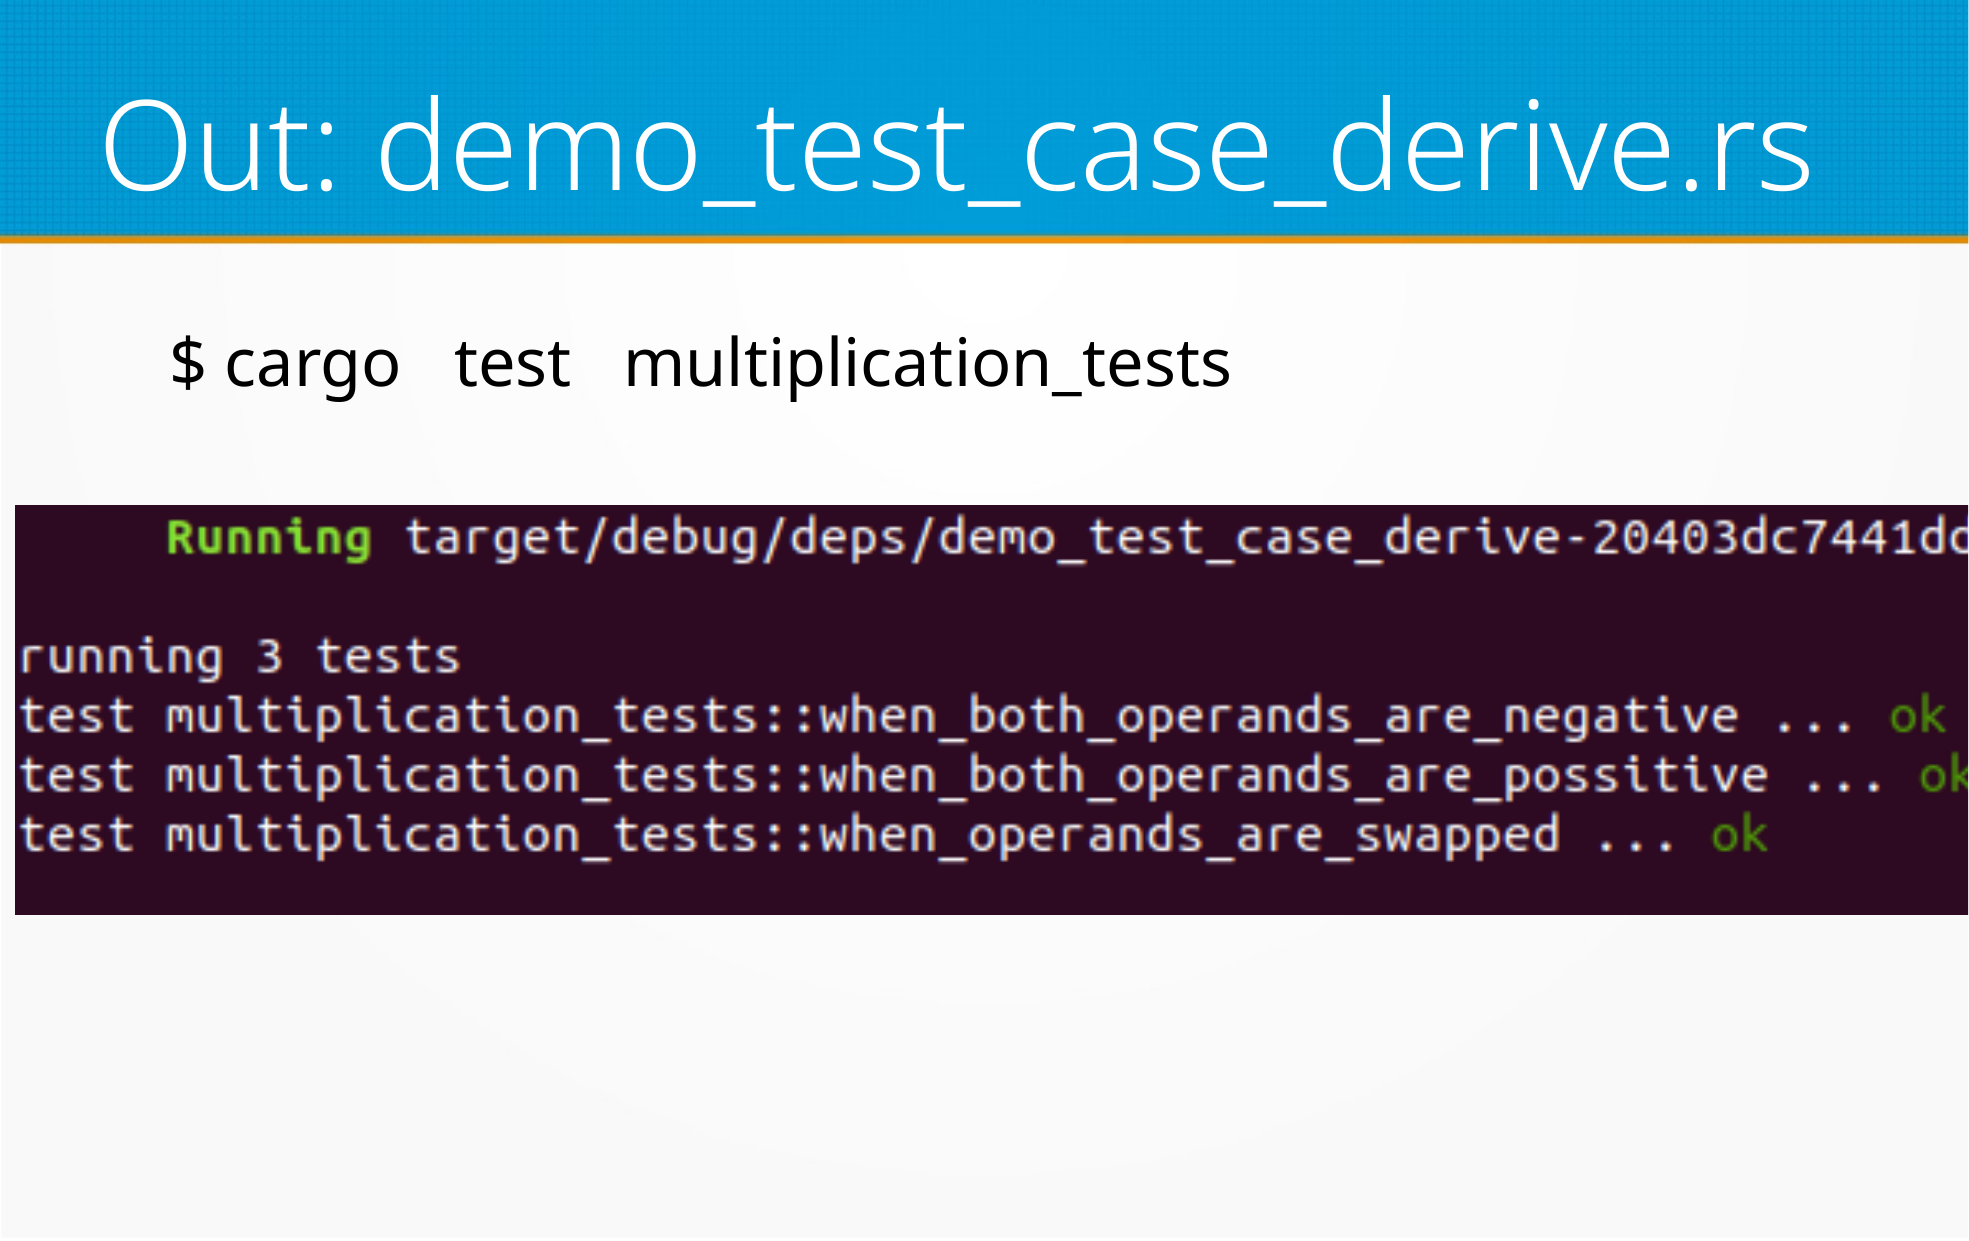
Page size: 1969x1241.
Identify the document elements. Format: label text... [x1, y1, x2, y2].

picture [0, 233, 1969, 1241]
title Out: demo_test_case_derive.rs [98, 19, 1870, 227]
list $ cargo test multiplication_tests [98, 315, 1861, 1081]
